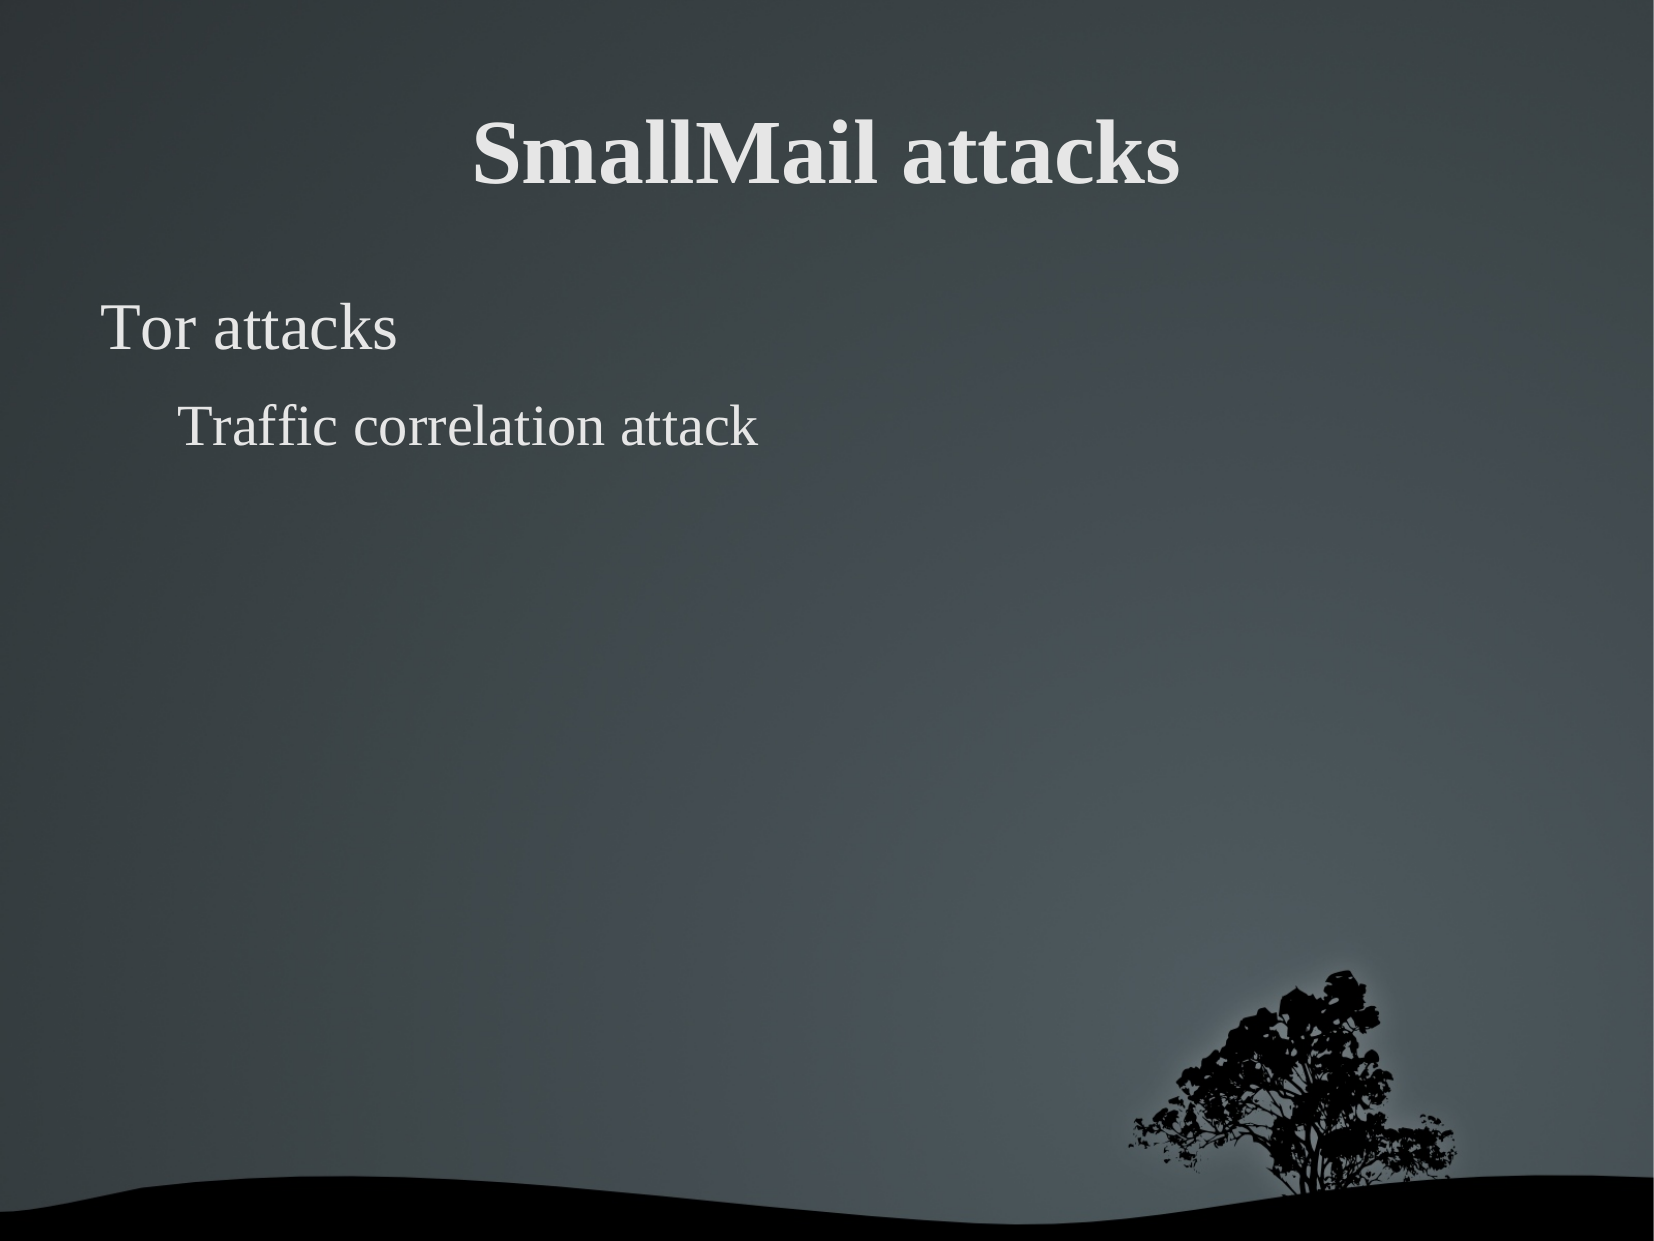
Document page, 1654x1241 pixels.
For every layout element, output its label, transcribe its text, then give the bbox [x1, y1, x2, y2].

list Tor attacks Traffic correlation attack [82, 290, 1571, 1094]
picture [0, 0, 1654, 1241]
title SmallMail attacks [82, 56, 1571, 250]
